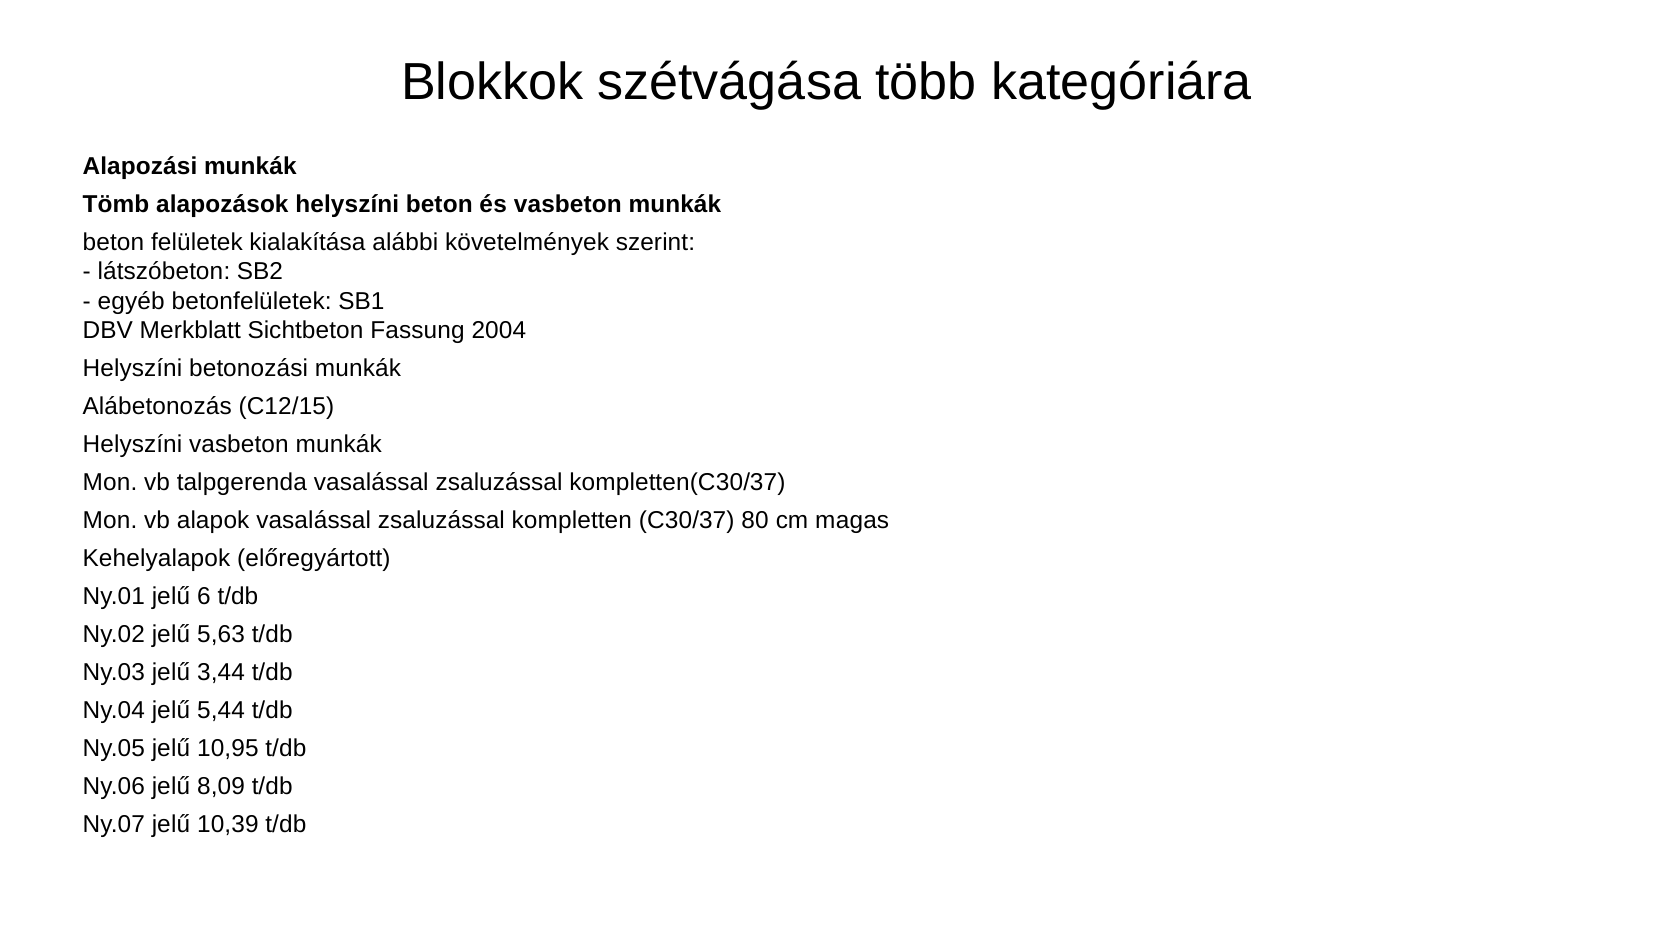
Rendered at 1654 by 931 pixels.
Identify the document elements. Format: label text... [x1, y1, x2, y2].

list Alapozási munkák Tömb alapozások helyszíni beton és vasbeton munkák beton felületek kialakítása alábbi követelmények szerint: - látszóbeton: SB2 - egyéb betonfelületek: SB1 DBV Merkblatt Sichtbeton Fassung 2004 Helyszíni betonozási munkák Alábetonozás (C12/15) Helyszíni vasbeton munkák Mon. vb talpgerenda vasalással zsaluzással kompletten(C30/37) Mon. vb alapok vasalással zsaluzással kompletten (C30/37) 80 cm magas Kehelyalapok (előregyártott) Ny.01 jelű 6 t/db Ny.02 jelű 5,63 t/db Ny.03 jelű 3,44 t/db Ny.04 jelű 5,44 t/db Ny.05 jelű 10,95 t/db Ny.06 jelű 8,09 t/db Ny.07 jelű 10,39 t/db [82, 150, 1571, 841]
title Blokkok szétvágása több kategóriára [82, 37, 1571, 121]
